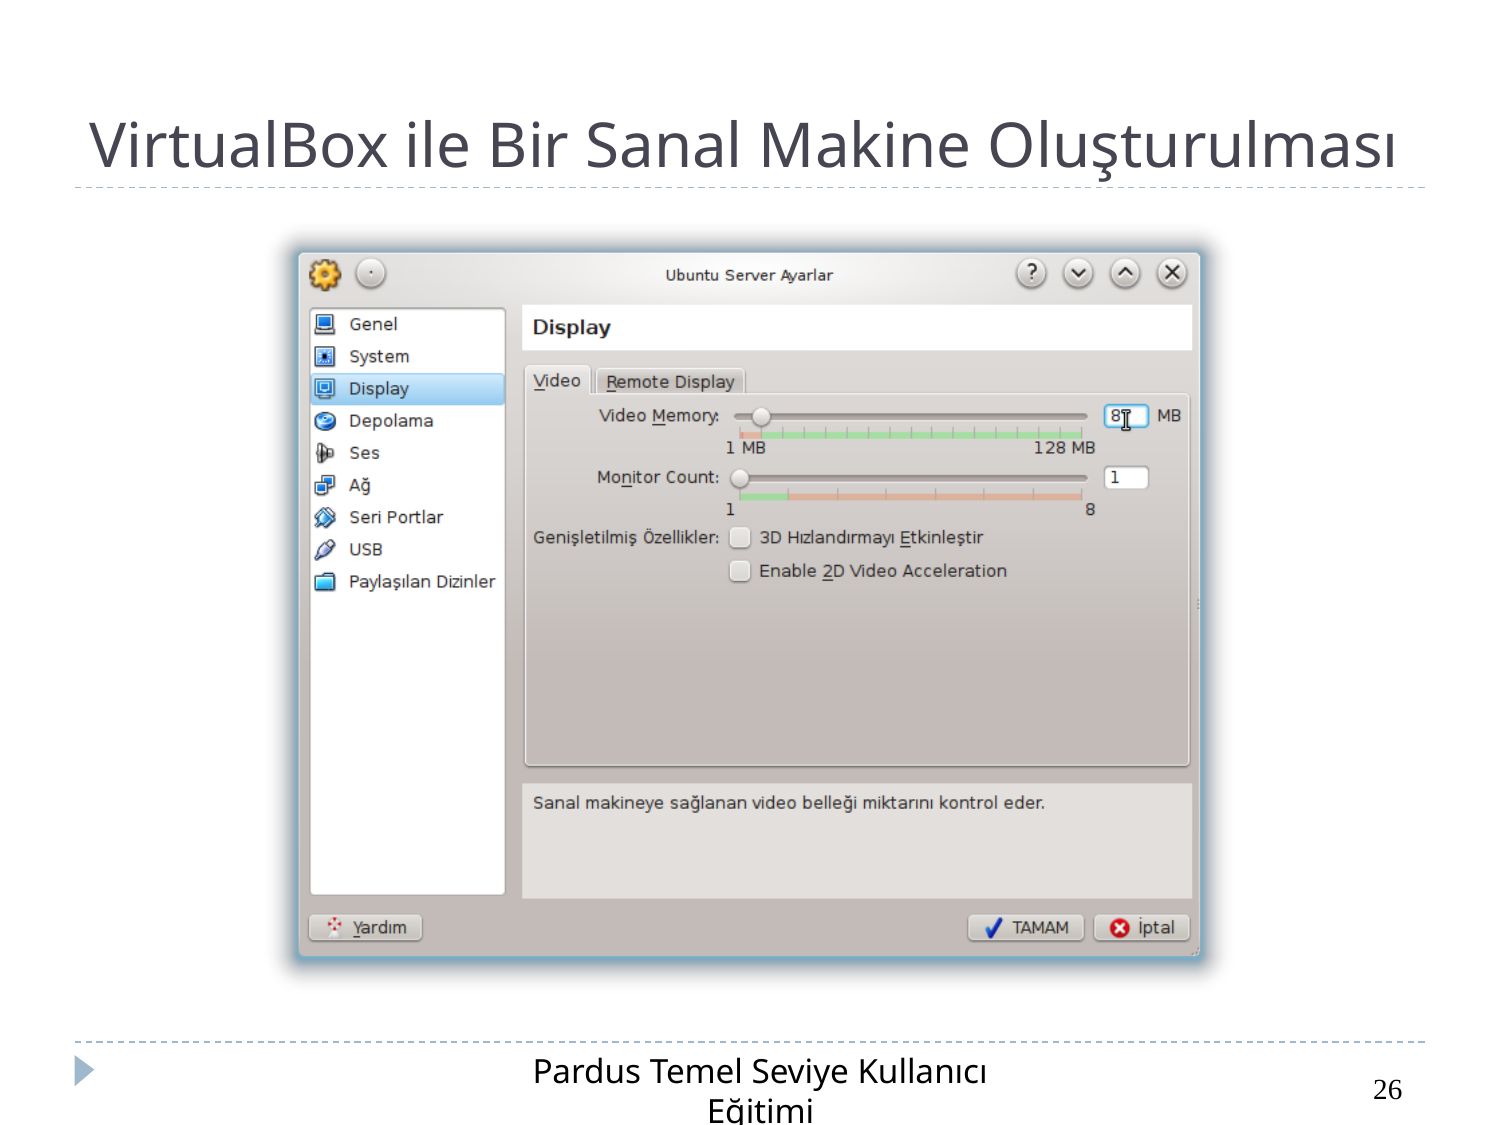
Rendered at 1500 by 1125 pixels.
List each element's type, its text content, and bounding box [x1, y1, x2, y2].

title VirtualBox ile Bir Sanal Makine Oluşturulması [75, 24, 1425, 188]
picture [245, 199, 1254, 1010]
